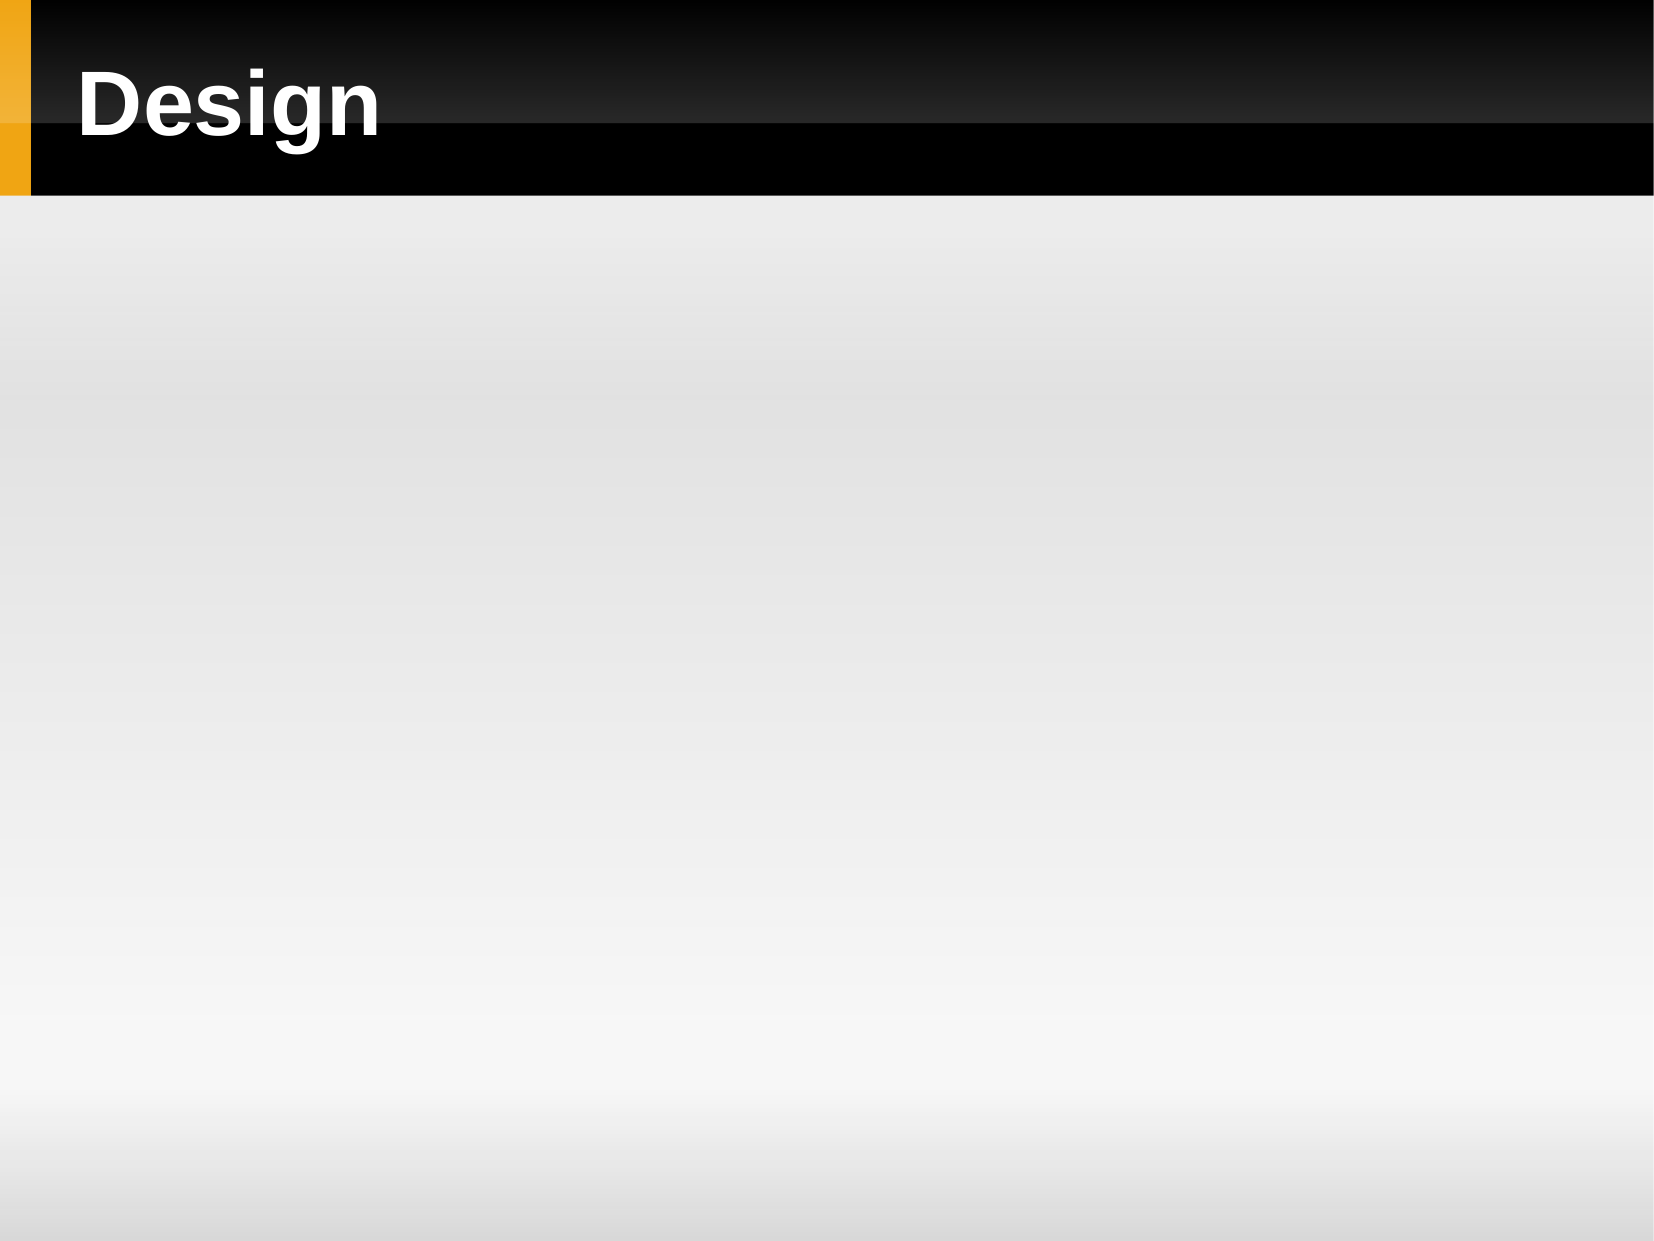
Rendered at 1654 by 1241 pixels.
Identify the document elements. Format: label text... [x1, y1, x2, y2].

title Design [76, 0, 1565, 208]
picture [0, 0, 1654, 1241]
